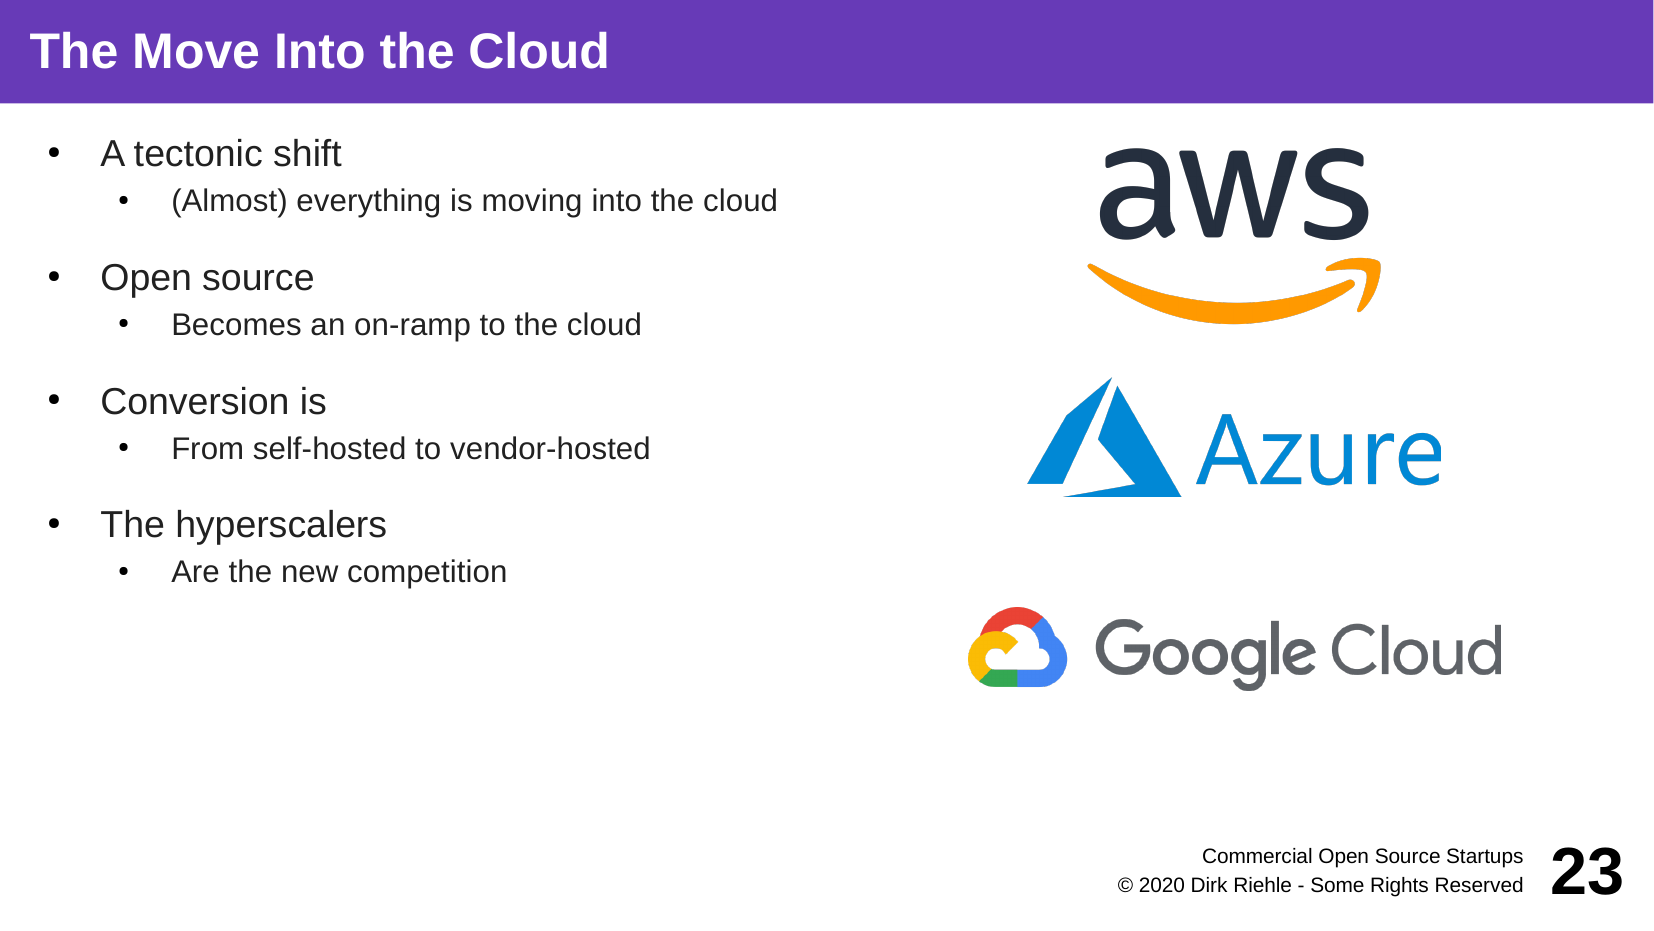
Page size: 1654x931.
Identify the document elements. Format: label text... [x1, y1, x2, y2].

picture [968, 607, 1501, 691]
picture [1086, 147, 1382, 325]
title The Move Into the Cloud [0, 0, 1654, 104]
list A tectonic shift (Almost) everything is moving into the cloud Open source Becomes an on-ramp to the cloud Conversion is From self-hosted to vendor-hosted The hyperscalers Are the new competition [29, 132, 808, 813]
picture [1027, 377, 1441, 497]
